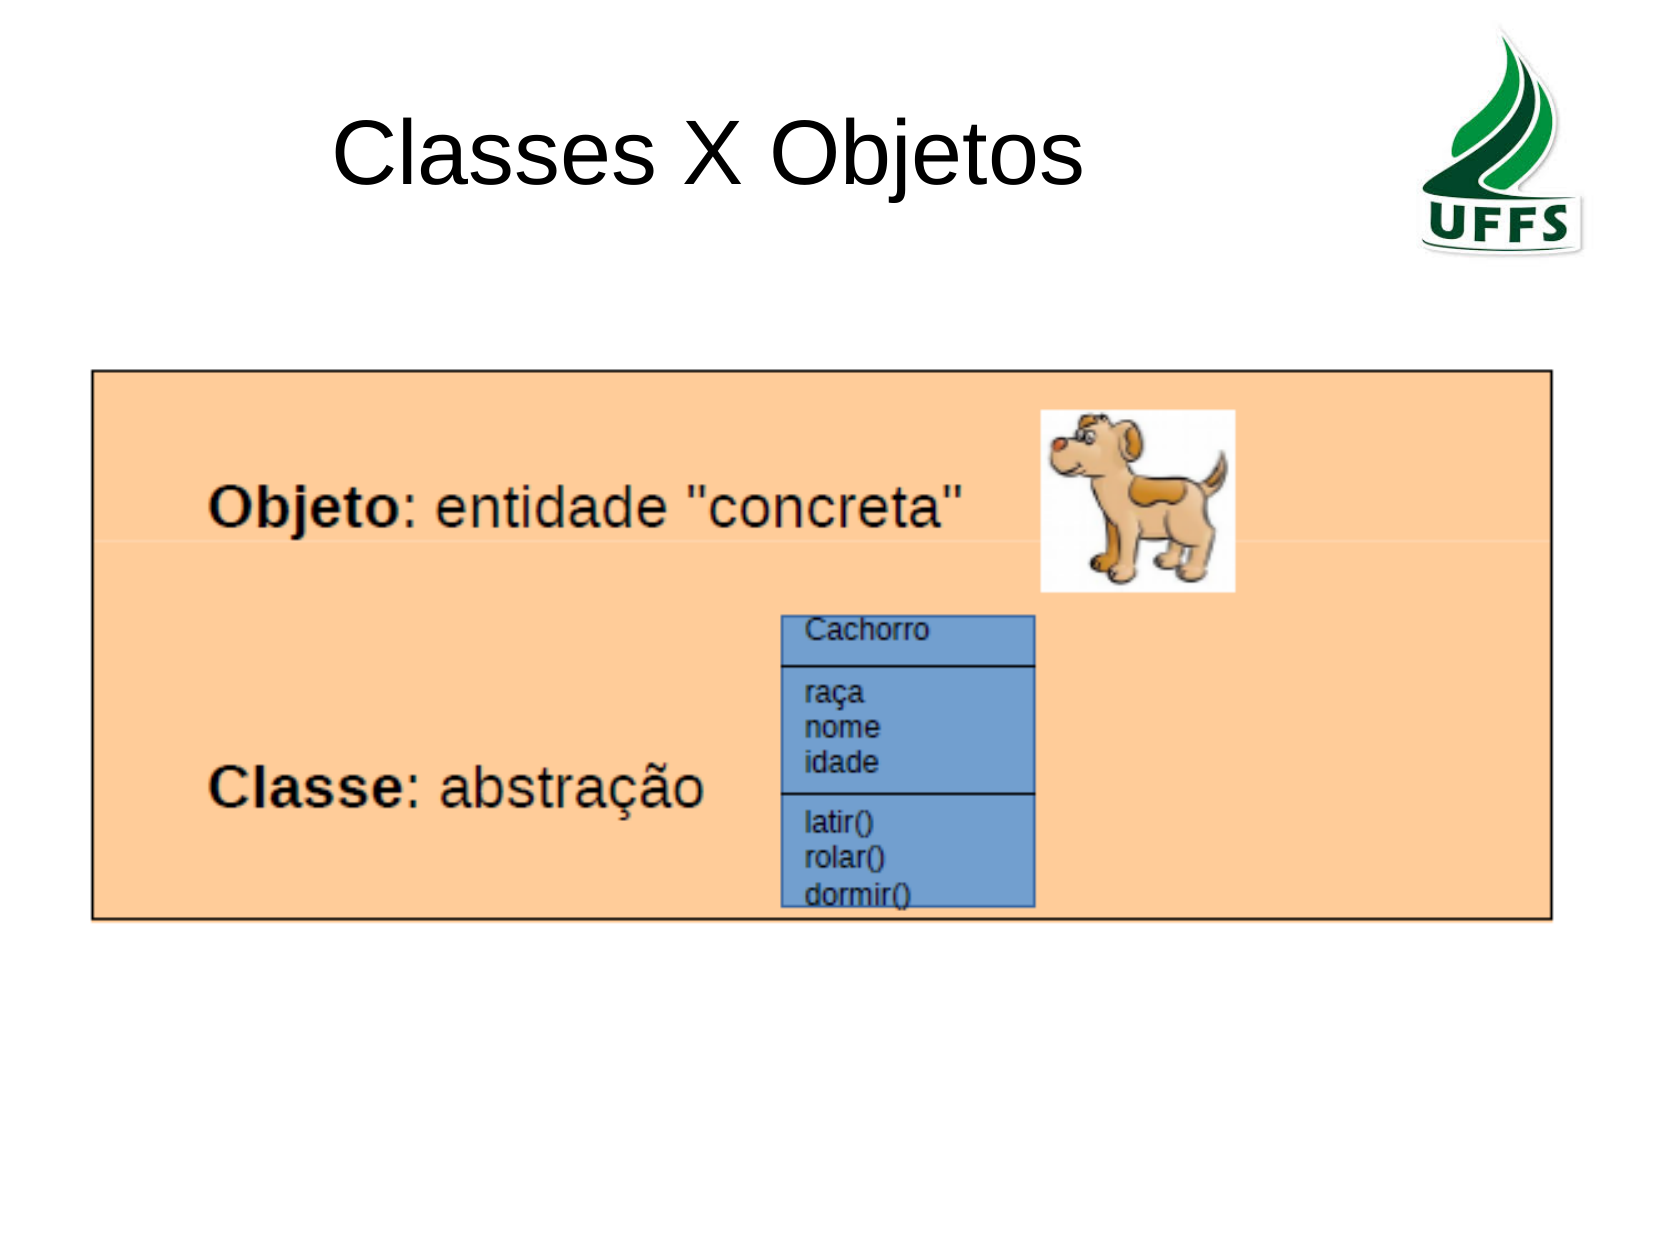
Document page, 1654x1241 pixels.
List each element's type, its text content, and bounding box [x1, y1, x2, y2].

picture [82, 363, 1571, 936]
picture [1381, 20, 1624, 272]
title Classes X Objetos [82, 49, 1335, 257]
